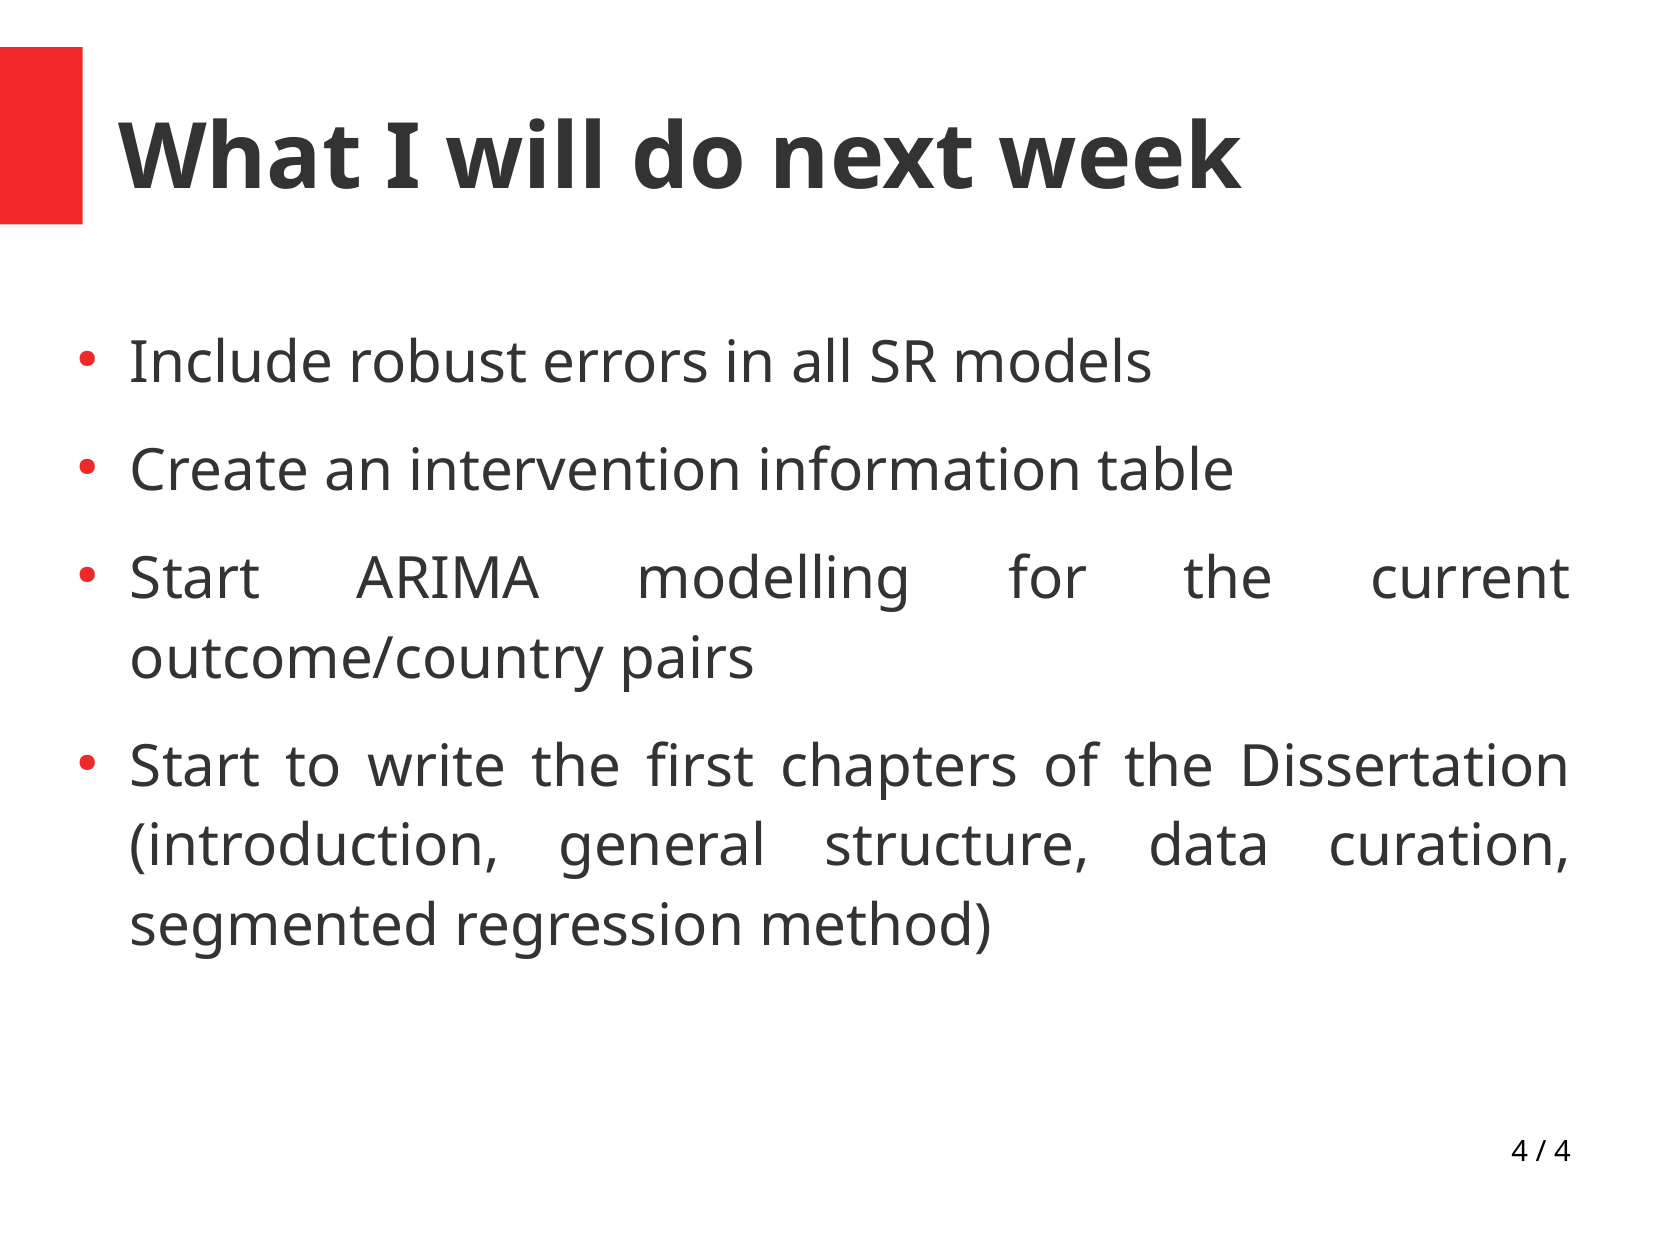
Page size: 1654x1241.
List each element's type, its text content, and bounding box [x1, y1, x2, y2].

list Include robust errors in all SR models Create an intervention information table Start ARIMA modelling for the current outcome/country pairs Start to write the first chapters of the Dissertation (introduction, general structure, data curation, segmented regression method) [59, 320, 1571, 1040]
title What I will do next week [118, 49, 1571, 257]
